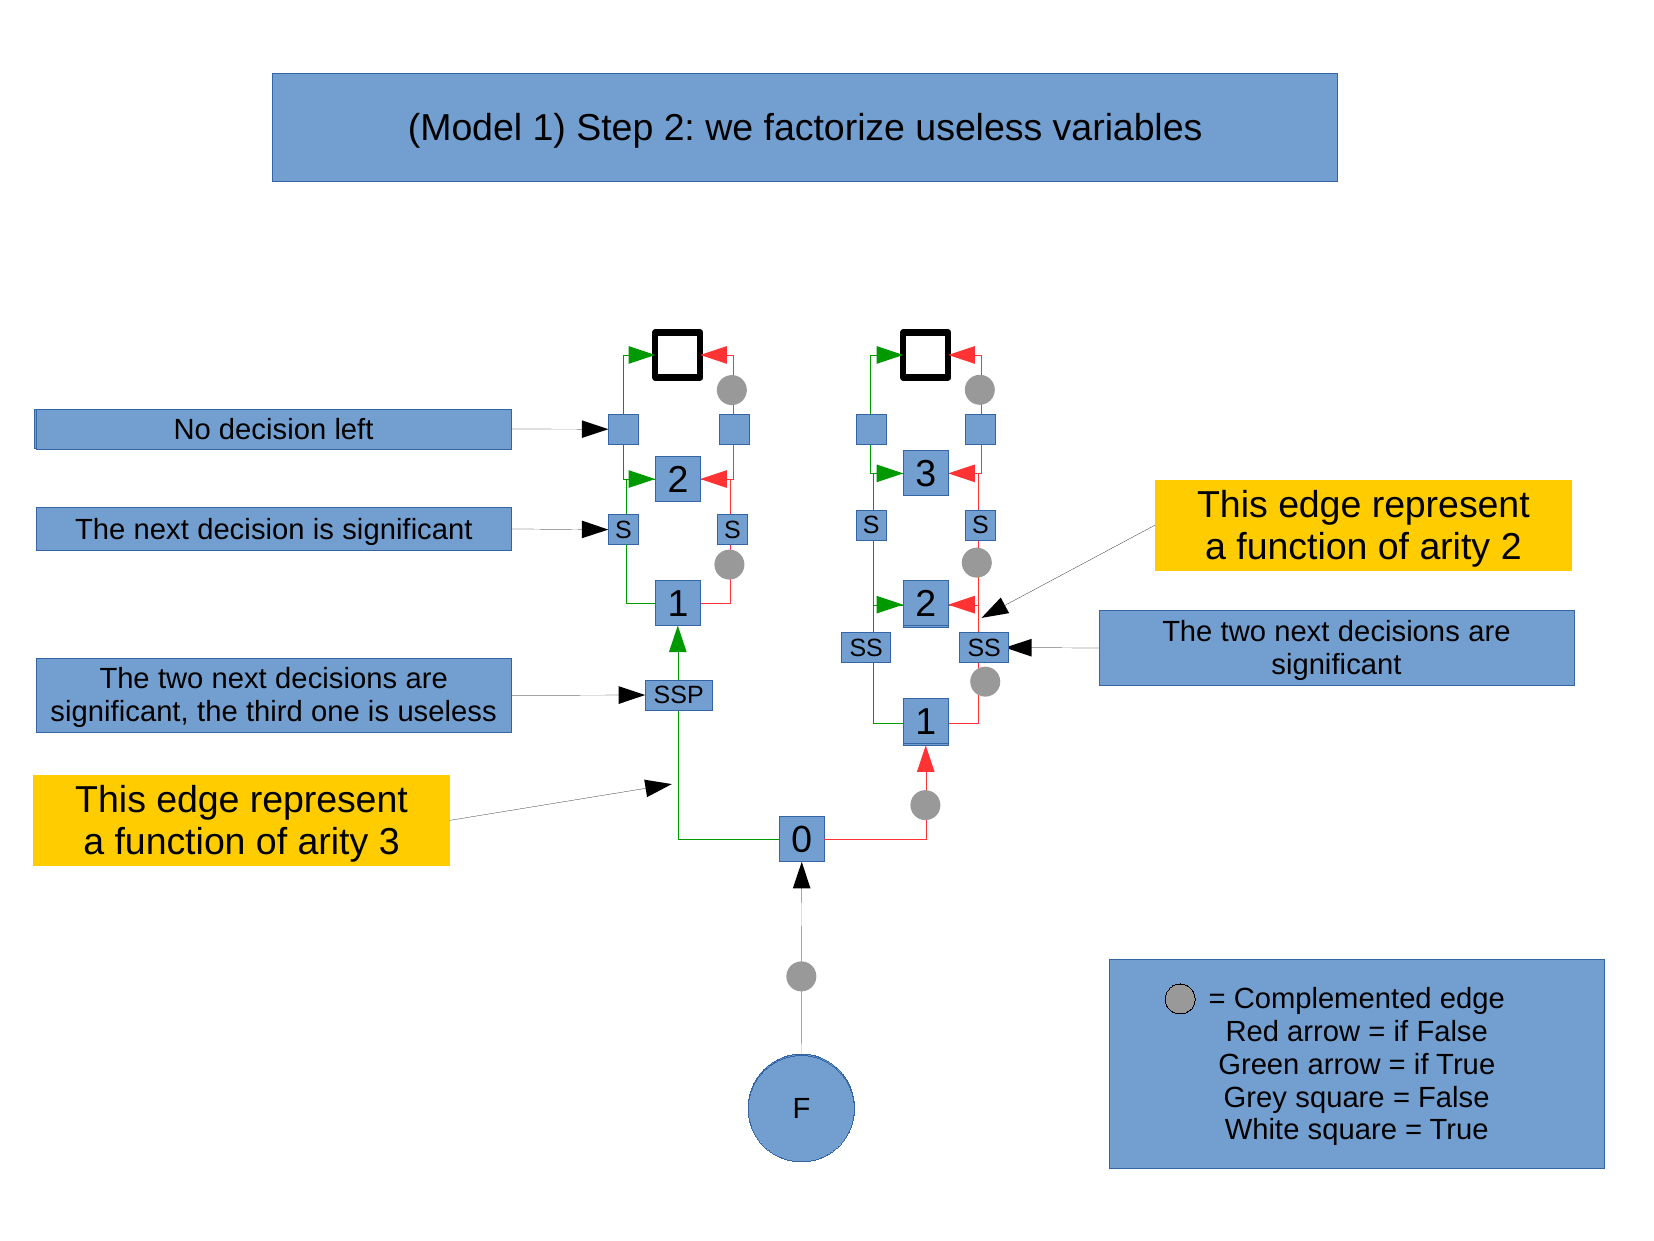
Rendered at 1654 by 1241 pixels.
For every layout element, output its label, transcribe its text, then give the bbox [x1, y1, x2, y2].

text_box (Model 1) Step 2: we factorize useless variables [272, 73, 1338, 182]
text_box F [748, 1055, 855, 1162]
text_box 2 [903, 580, 949, 626]
text_box [910, 790, 941, 821]
text_box The two next decisions are significant, the third one is useless [36, 658, 512, 733]
text_box [961, 547, 992, 578]
text_box 0 [779, 816, 825, 862]
text_box [714, 549, 745, 580]
text_box [965, 414, 996, 445]
text_box S [965, 510, 996, 541]
text_box [903, 332, 949, 378]
text_box [964, 374, 995, 405]
text_box [970, 666, 1001, 697]
text_box [608, 414, 639, 445]
text_box 2 [655, 456, 701, 502]
text_box 1 [655, 580, 701, 626]
text_box 1 [903, 698, 949, 744]
text_box The two next decisions are significant [1099, 610, 1575, 686]
text_box SS [841, 632, 891, 663]
text_box = Complemented edge Red arrow = if False Green arrow = if True Grey square = False White square = True [1109, 959, 1605, 1169]
text_box SSP [645, 680, 713, 711]
text_box [716, 375, 747, 406]
text_box S [717, 514, 748, 545]
text_box [655, 332, 701, 378]
text_box SS [959, 632, 1009, 663]
text_box [856, 414, 887, 445]
text_box The next decision is significant [36, 507, 512, 551]
text_box No decision left [36, 409, 512, 450]
text_box [1165, 983, 1196, 1014]
text_box This edge represent a function of arity 3 [33, 775, 450, 866]
text_box [786, 961, 817, 992]
text_box S [608, 514, 639, 545]
text_box [719, 414, 750, 445]
text_box S [856, 510, 887, 541]
text_box This edge represent a function of arity 2 [1155, 480, 1572, 571]
text_box 3 [903, 450, 949, 496]
